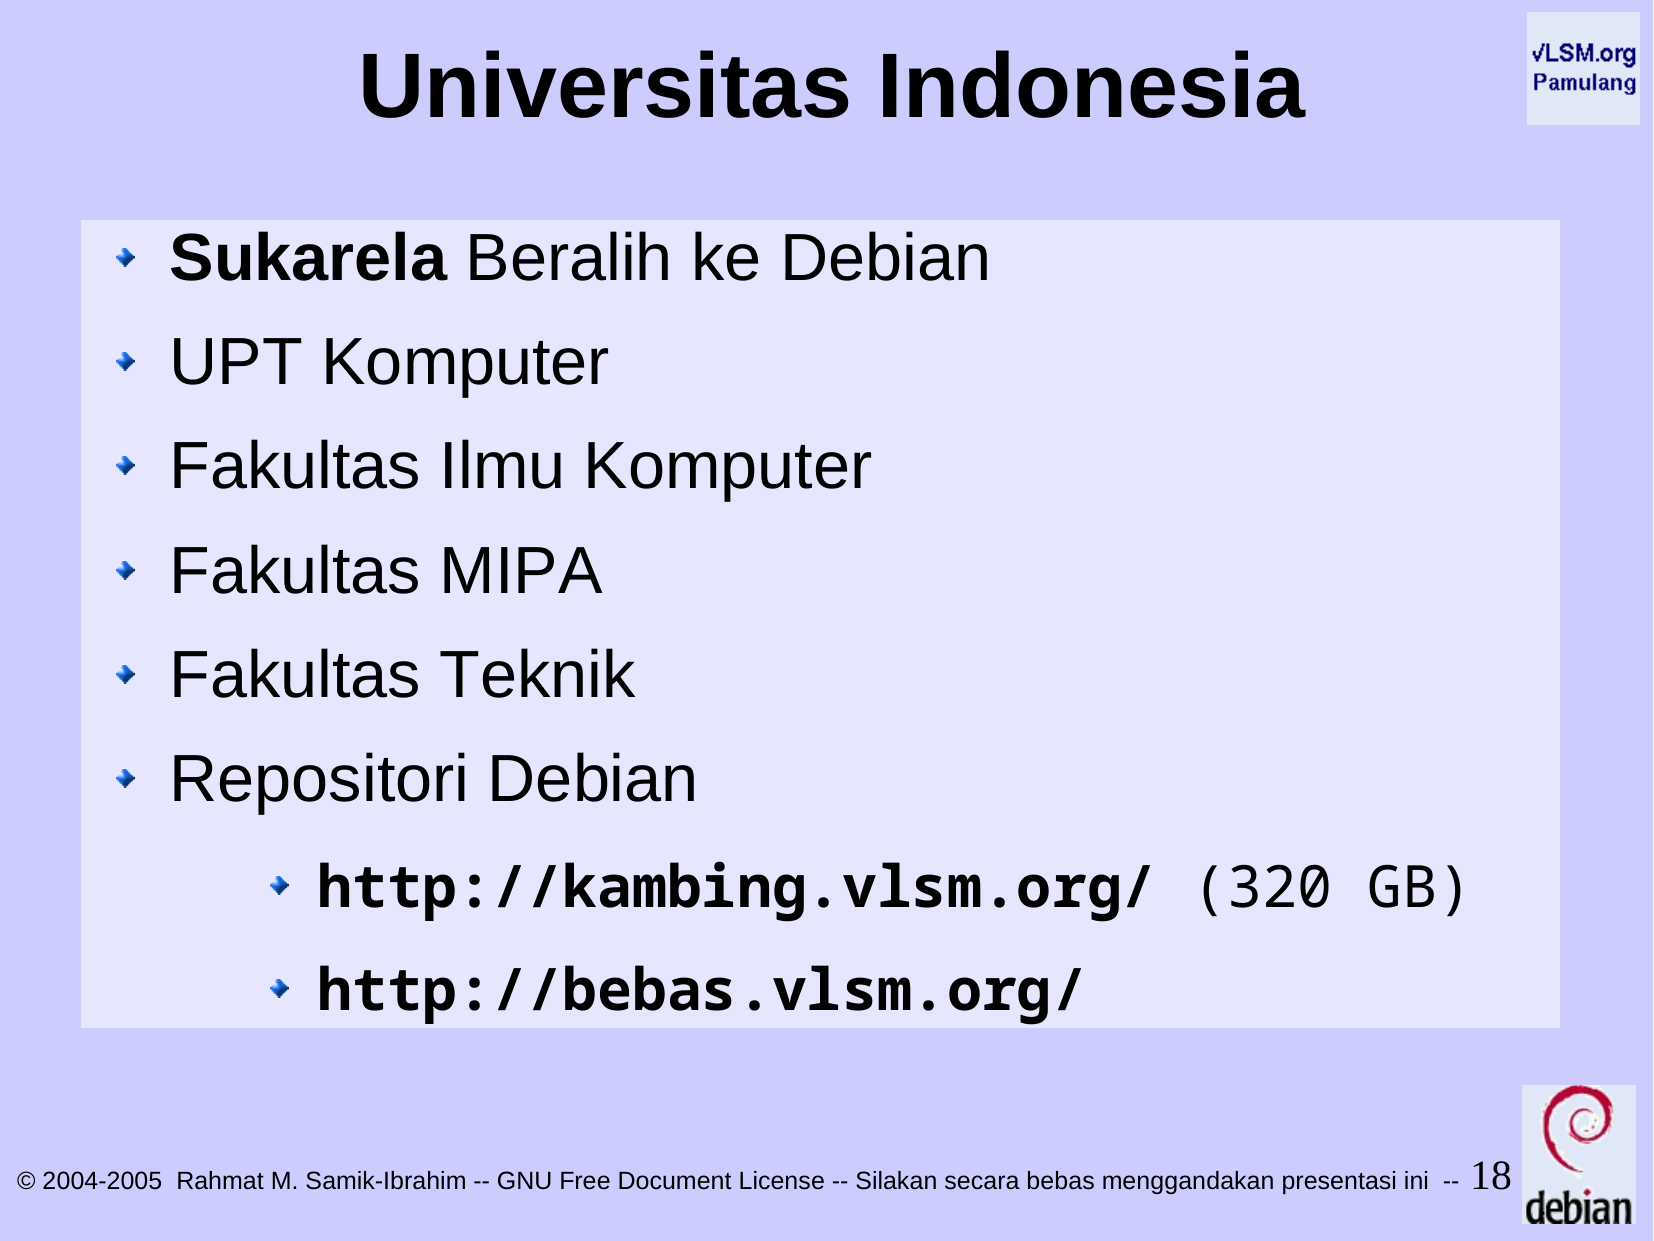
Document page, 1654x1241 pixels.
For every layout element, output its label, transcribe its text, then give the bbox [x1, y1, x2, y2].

picture [1527, 12, 1640, 125]
title Universitas Indonesia [40, 31, 1625, 142]
picture [1522, 1085, 1636, 1224]
list Sukarela Beralih ke Debian UPT Komputer Fakultas Ilmu Komputer Fakultas MIPA Fakultas Teknik Repositori Debian http://kambing.vlsm.org/ (320 GB) http://bebas.vlsm.org/ [81, 219, 1560, 1006]
